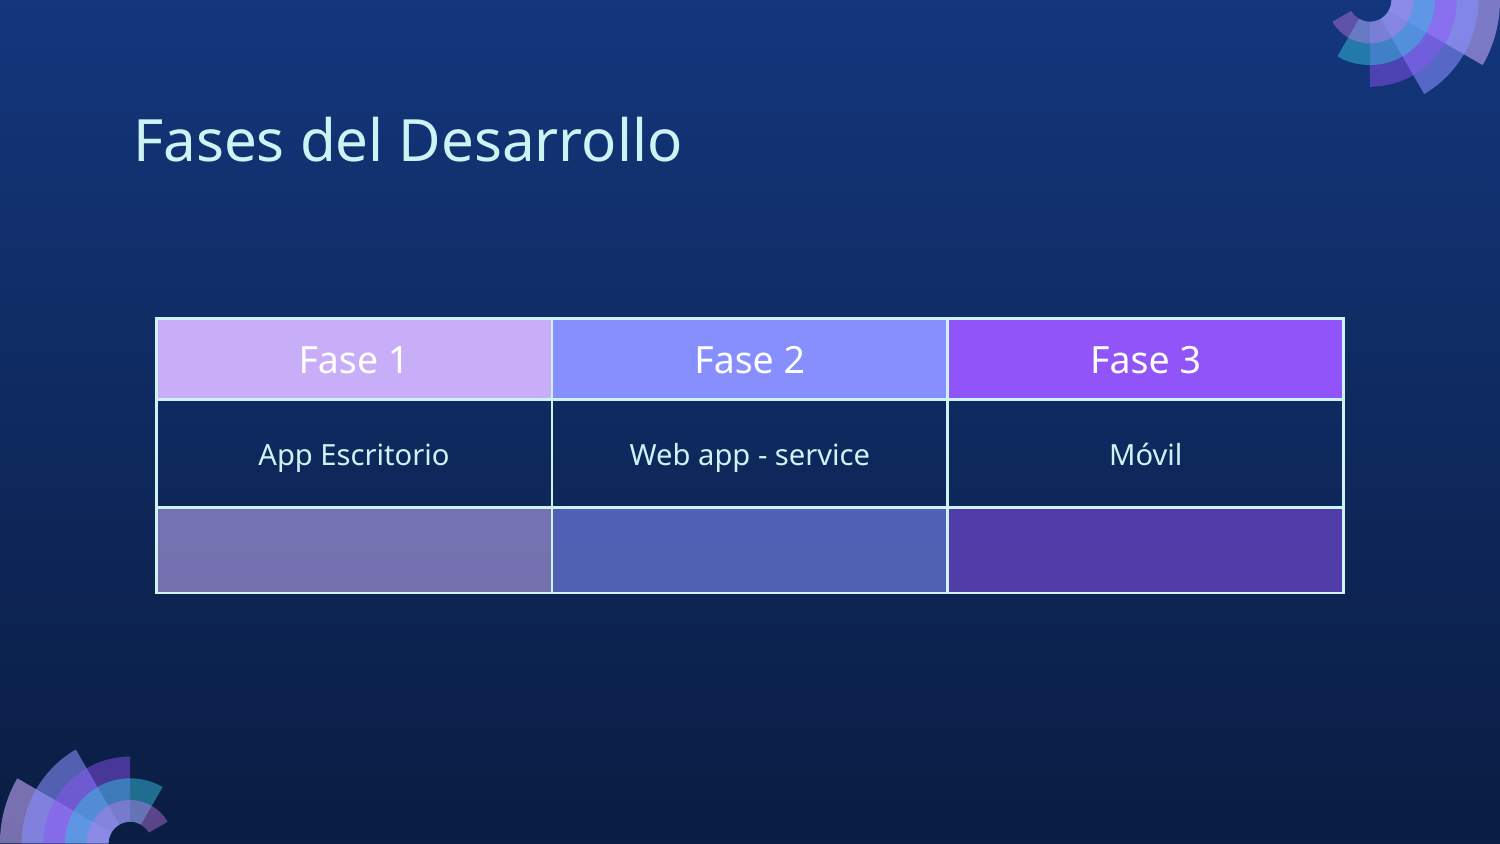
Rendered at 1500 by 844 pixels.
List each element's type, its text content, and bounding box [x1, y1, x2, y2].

table_cell App Escritorio [158, 401, 551, 506]
table_cell [949, 509, 1342, 592]
title Fases del Desarrollo [118, 88, 1382, 183]
table_header Fase 3 [949, 320, 1342, 398]
table_cell Web app - service [553, 401, 946, 506]
table_header Fase 1 [158, 320, 551, 398]
table_cell Móvil [949, 401, 1342, 506]
table_cell [553, 509, 946, 592]
table_cell [158, 509, 551, 592]
table_header Fase 2 [553, 320, 946, 398]
